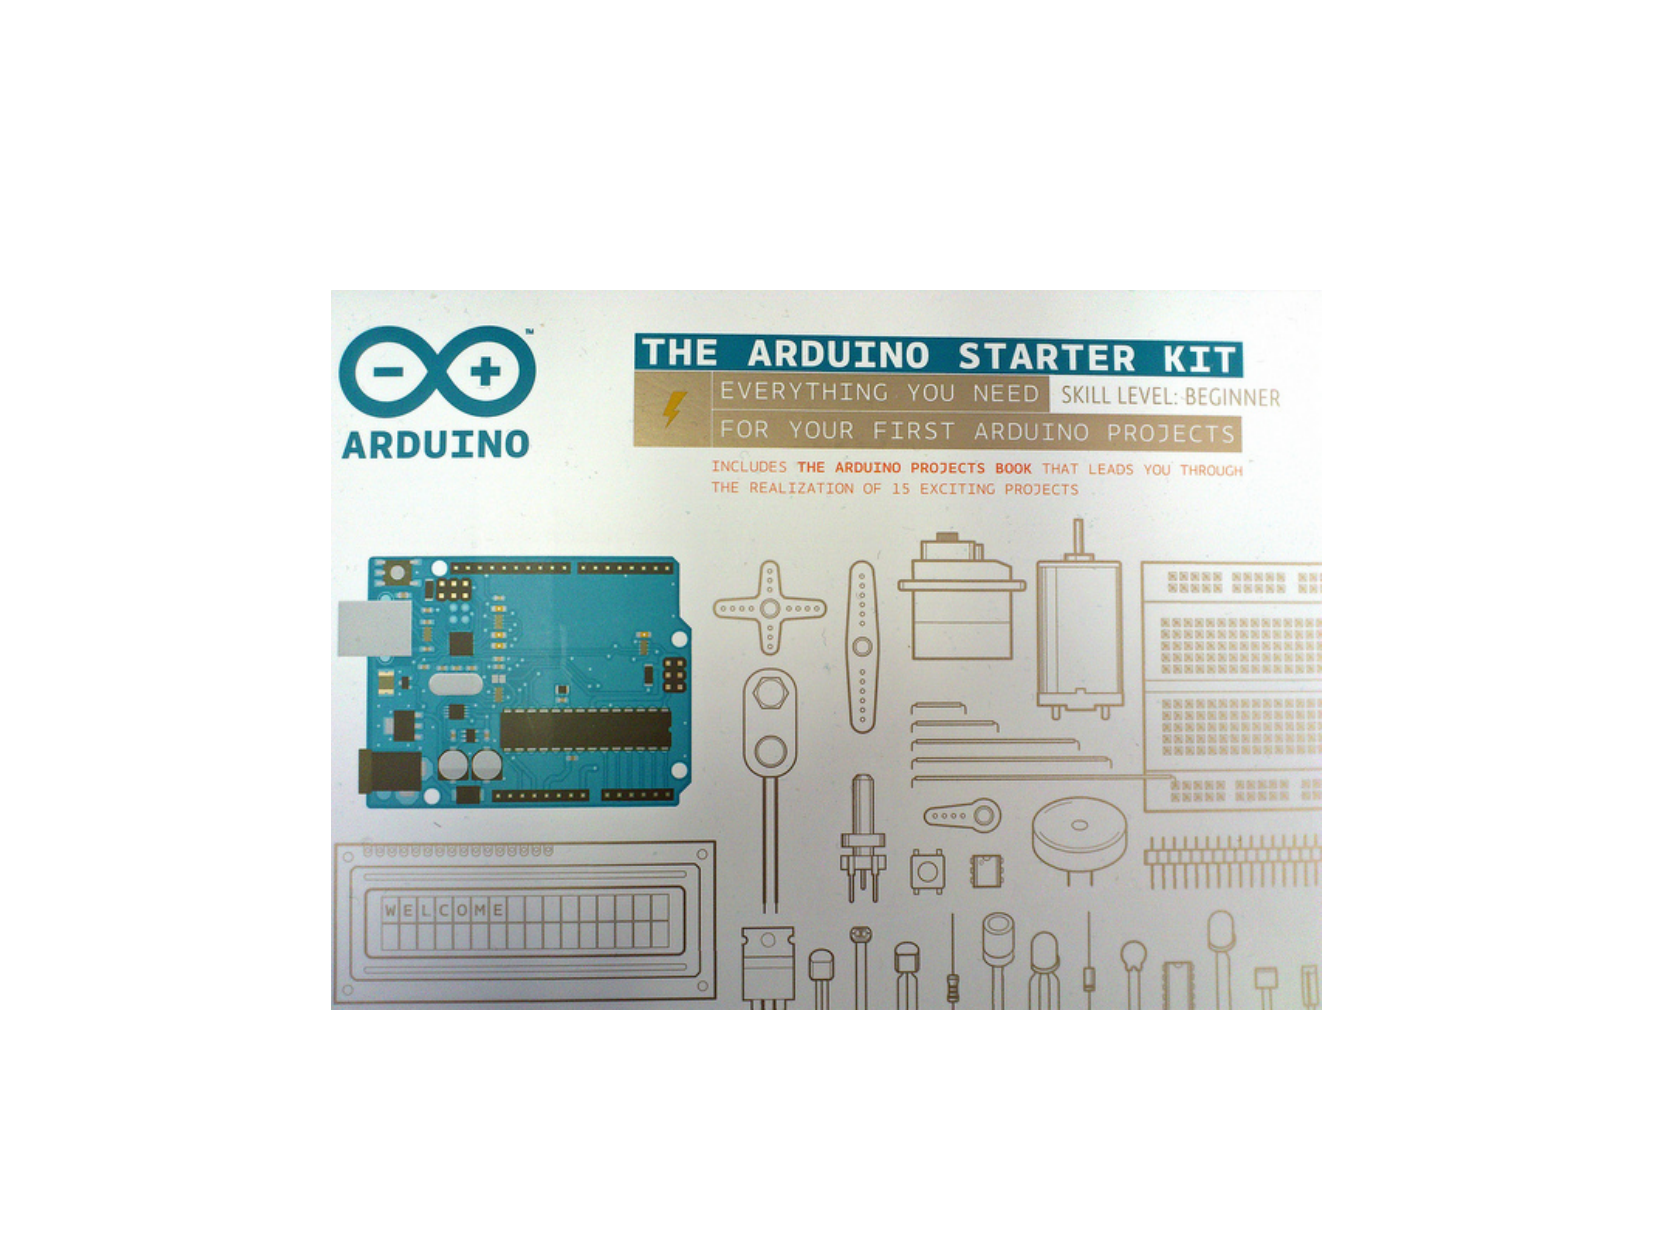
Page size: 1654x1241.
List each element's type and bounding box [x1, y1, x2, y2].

picture [331, 290, 1322, 1010]
